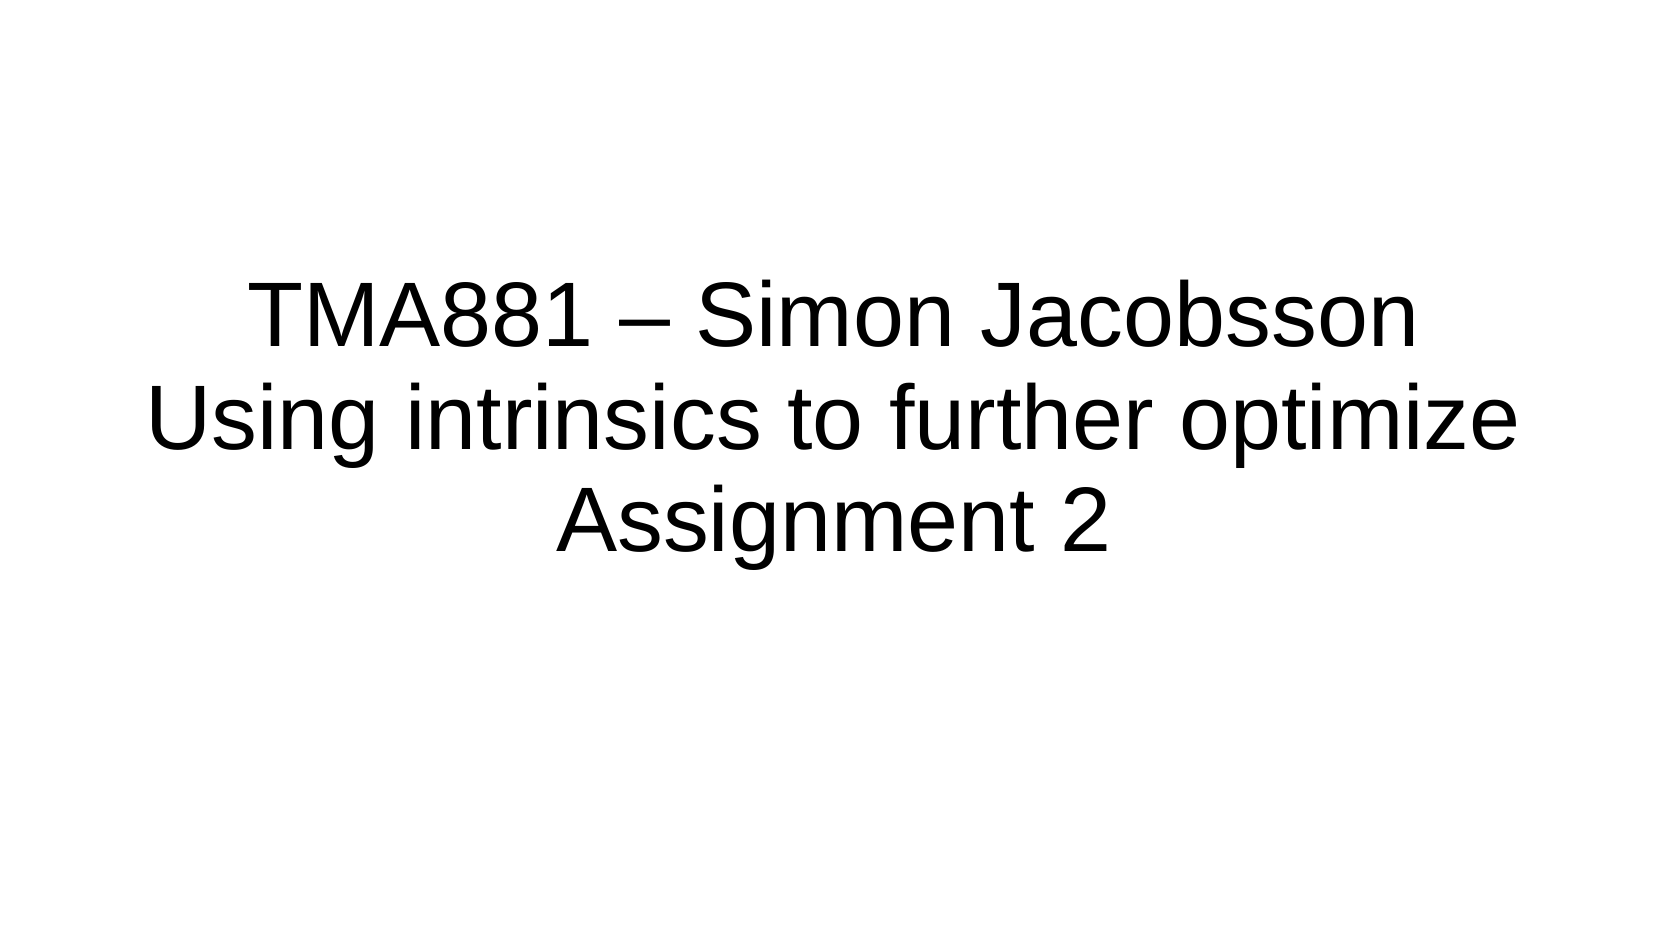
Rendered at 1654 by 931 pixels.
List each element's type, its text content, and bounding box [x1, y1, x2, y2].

title TMA881 – Simon Jacobsson Using intrinsics to further optimize Assignment 2 [90, 263, 1579, 572]
